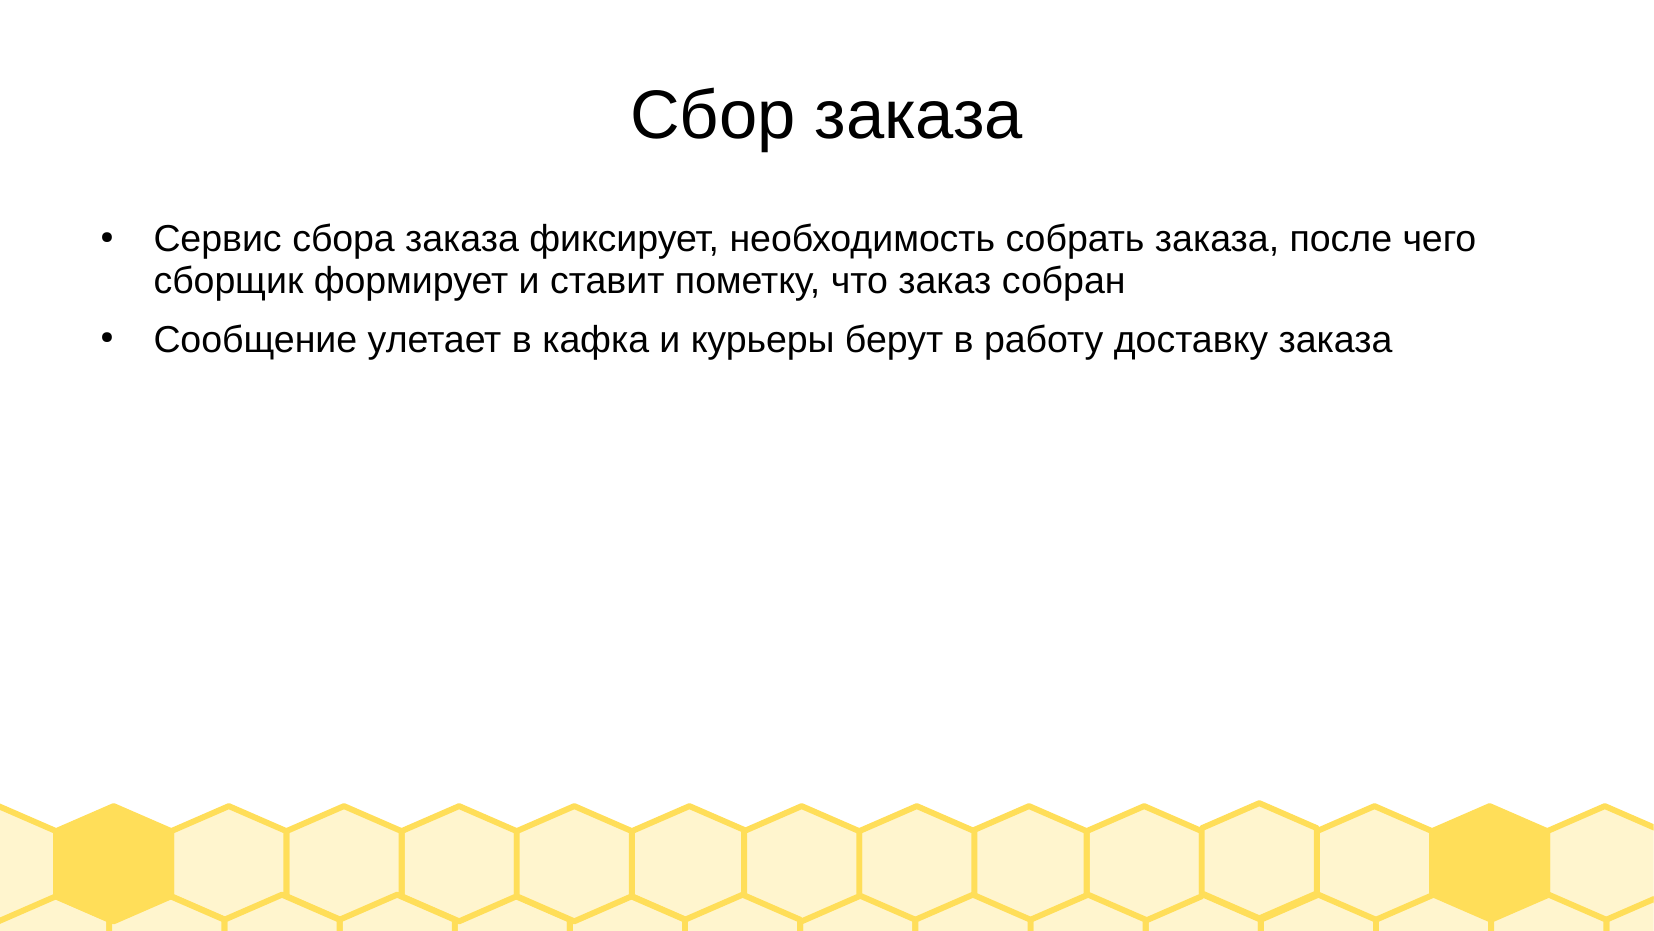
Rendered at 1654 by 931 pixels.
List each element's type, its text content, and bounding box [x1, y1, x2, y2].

title Сбор заказа [82, 37, 1571, 193]
list Сервис сбора заказа фиксирует, необходимость собрать заказа, после чего сборщик формирует и ставит пометку, что заказ собран Сообщение улетает в кафка и курьеры берут в работу доставку заказа [82, 217, 1571, 758]
